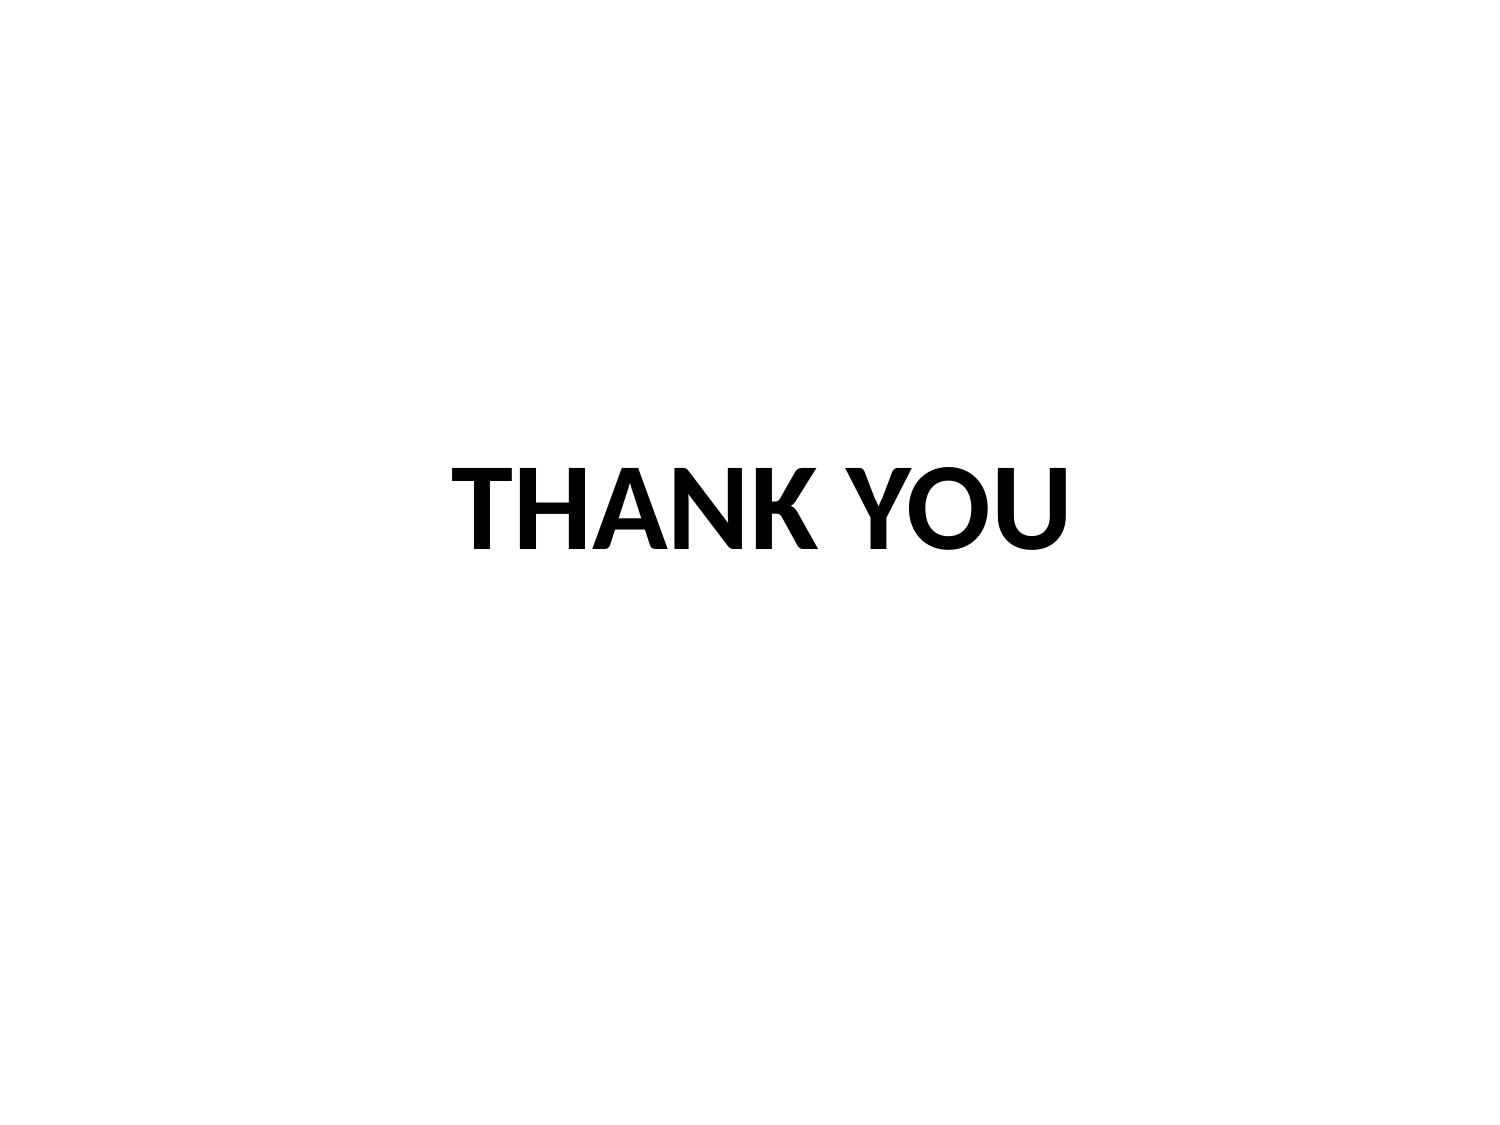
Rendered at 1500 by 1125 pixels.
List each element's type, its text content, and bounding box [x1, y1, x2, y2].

list THANK YOU [436, 416, 1426, 1005]
